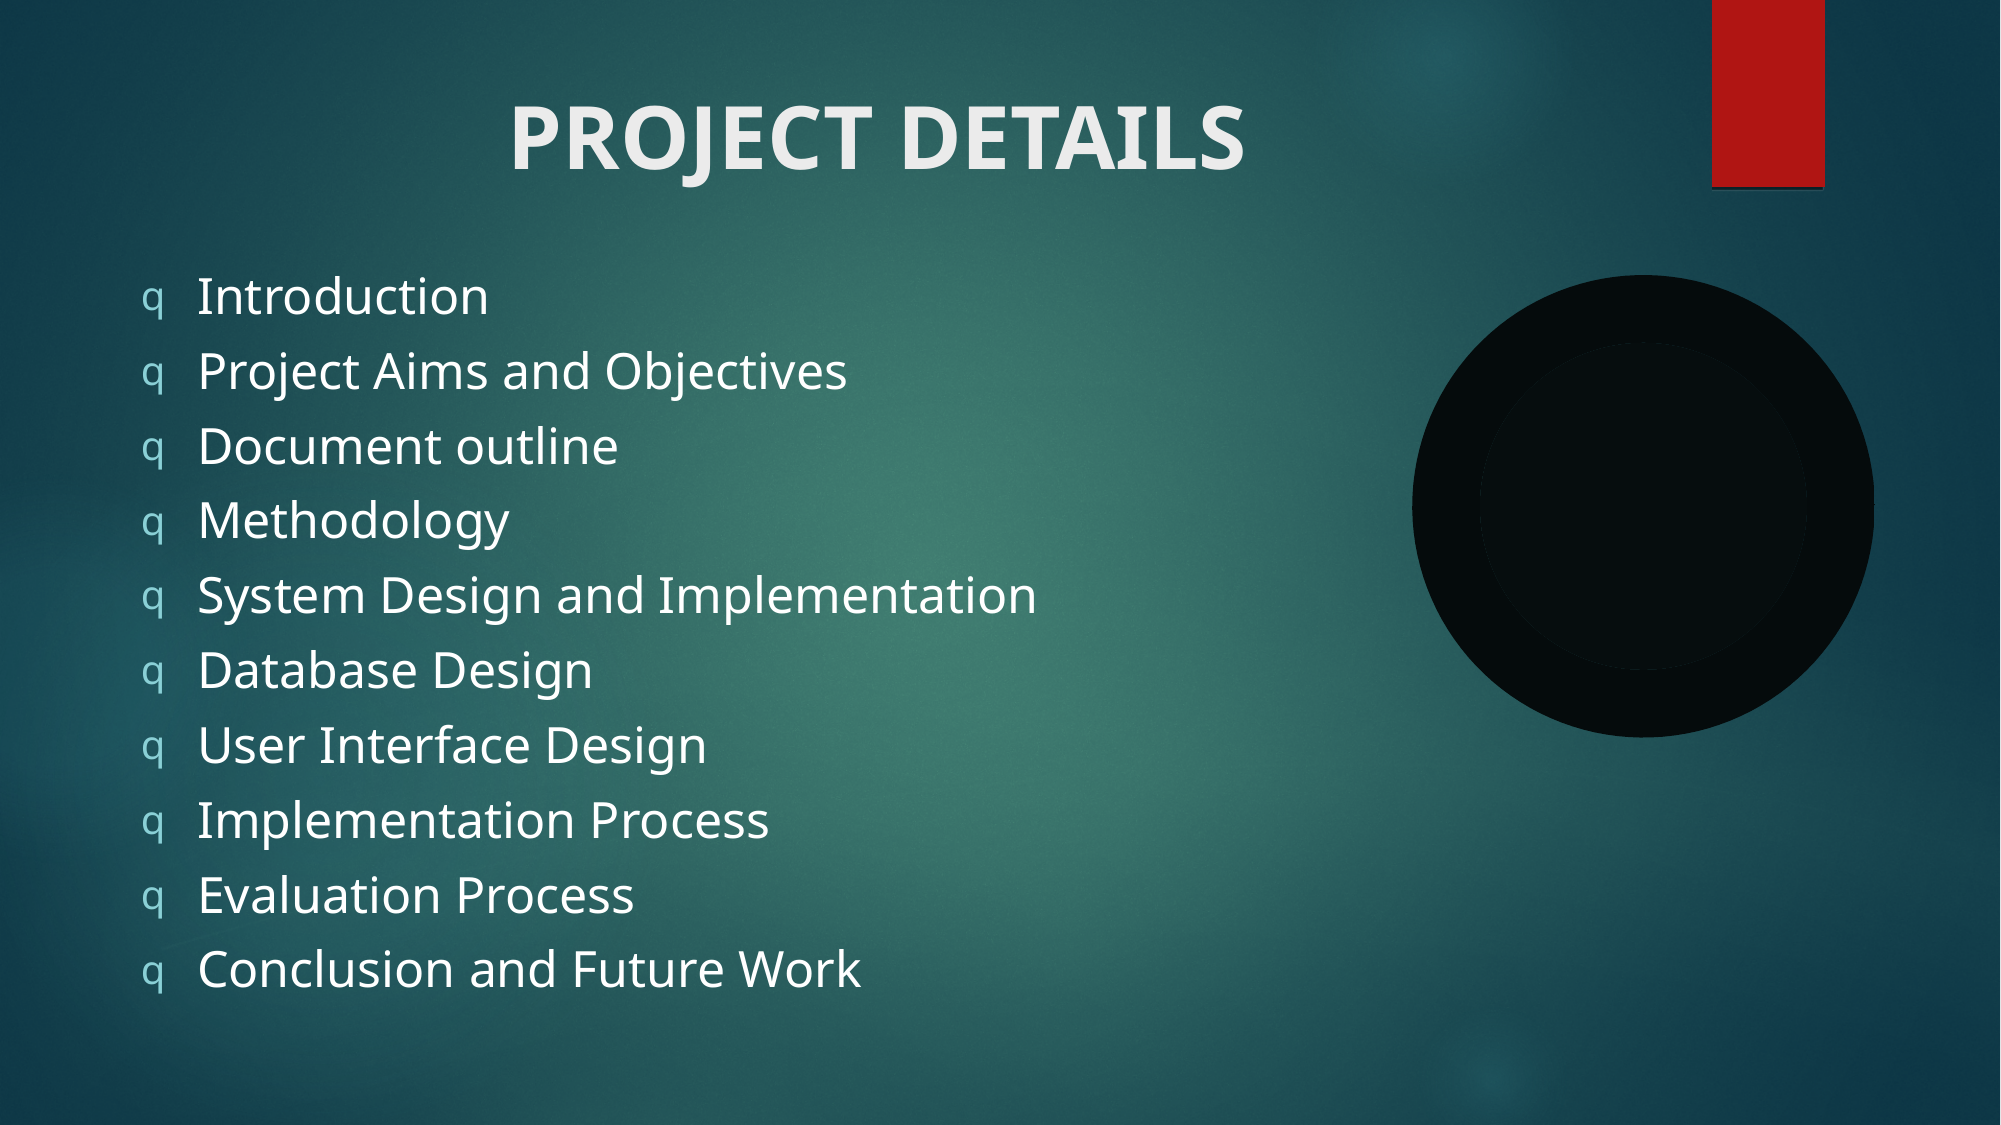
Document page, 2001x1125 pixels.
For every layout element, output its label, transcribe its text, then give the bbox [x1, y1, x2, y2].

list Introduction Project Aims and Objectives Document outline Methodology System Design and Implementation Database Design User Interface Design Implementation Process Evaluation Process Conclusion and Future Work [125, 263, 1813, 1064]
title PROJECT DETAILS [106, 74, 1649, 305]
